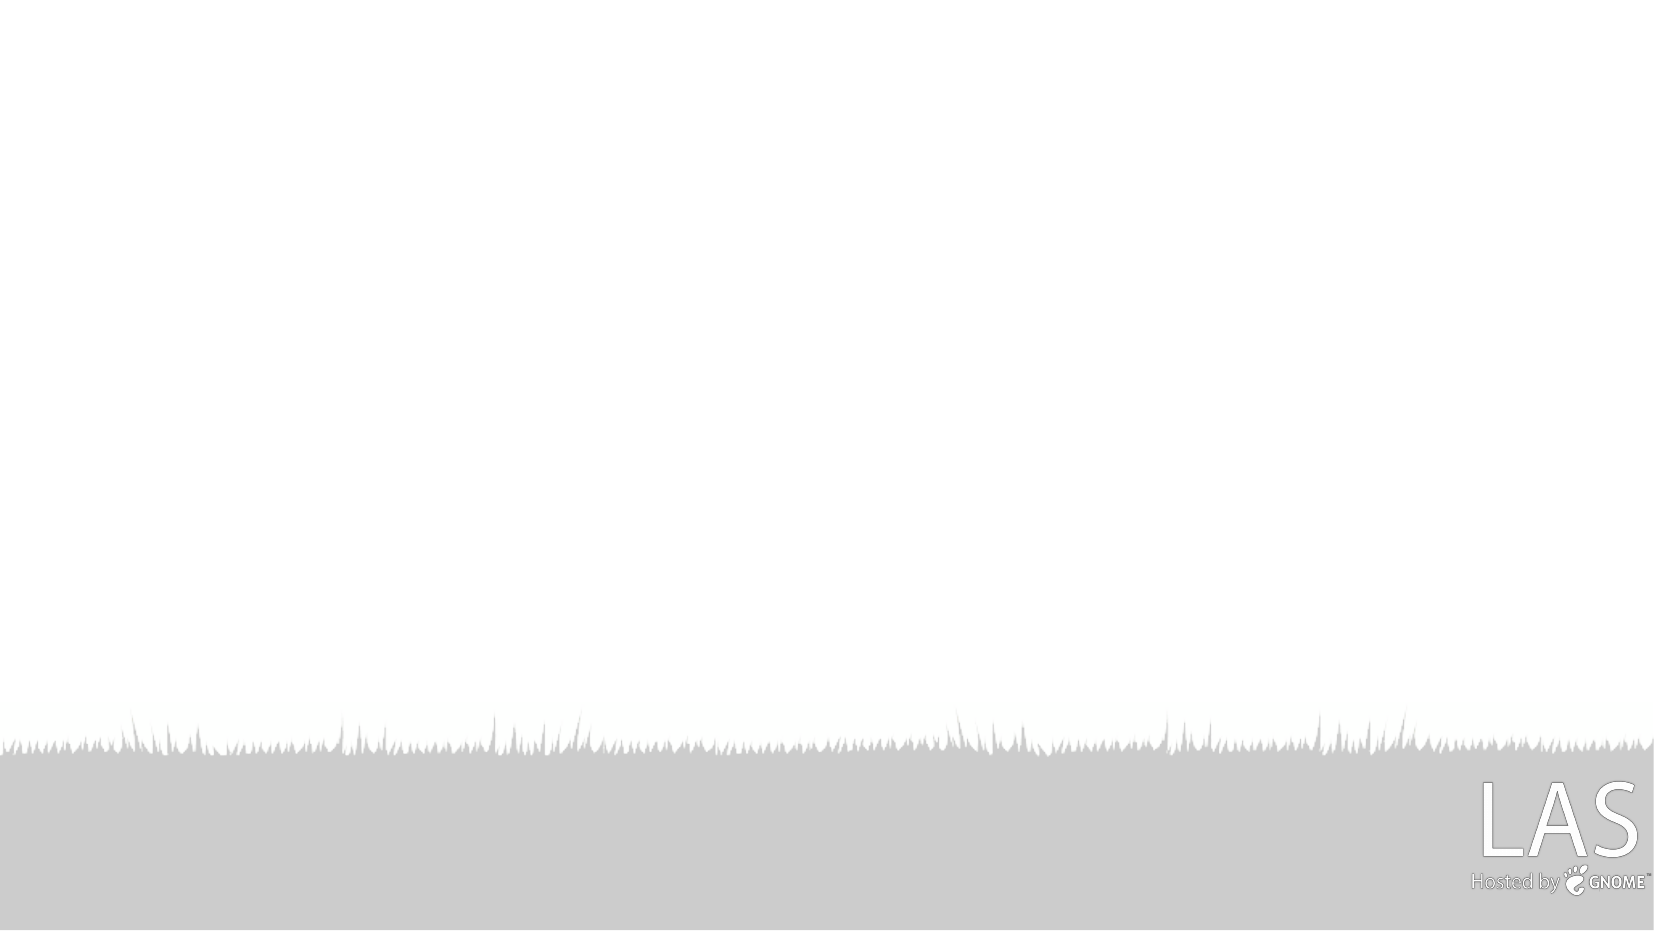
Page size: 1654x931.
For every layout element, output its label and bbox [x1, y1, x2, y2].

picture [0, 702, 1654, 931]
